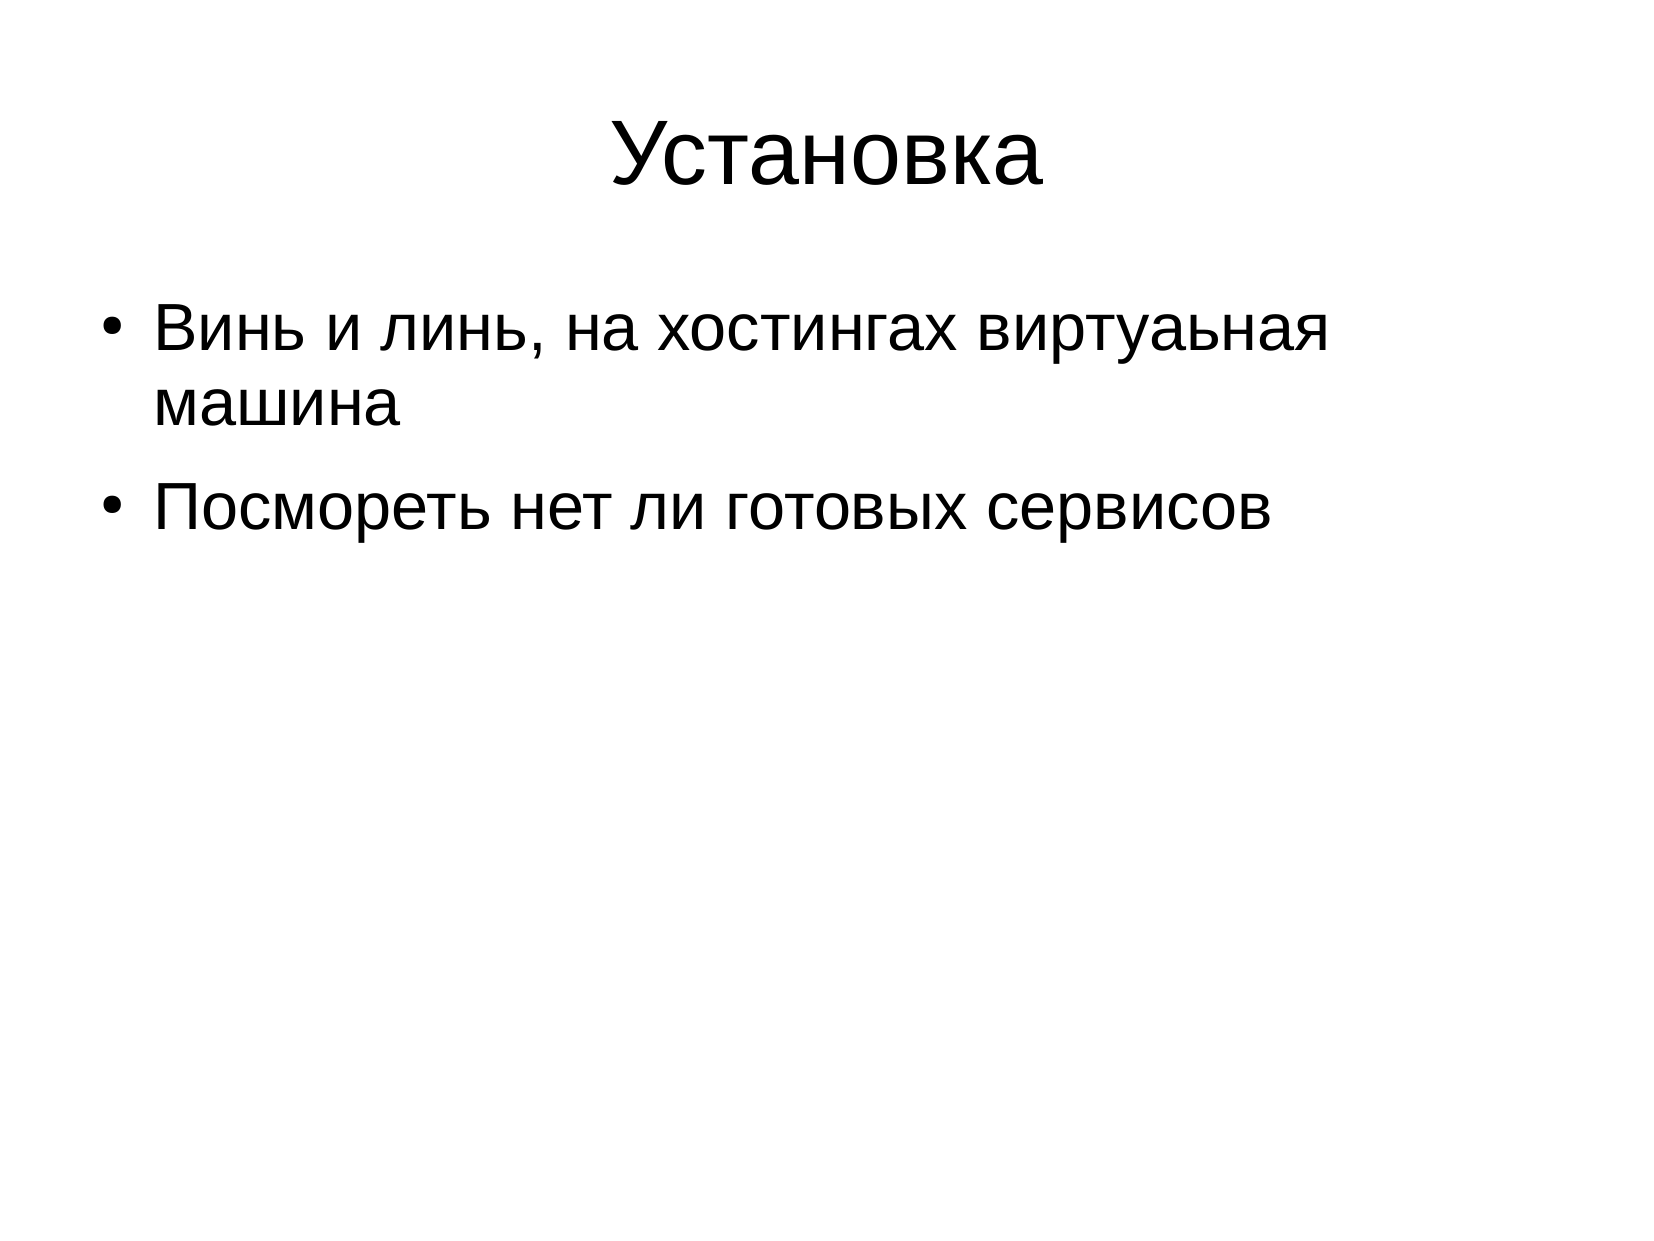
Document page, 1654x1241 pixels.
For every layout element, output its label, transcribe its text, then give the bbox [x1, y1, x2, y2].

list Винь и линь, на хостингах виртуаьная машина Посмореть нет ли готовых сервисов [82, 290, 1571, 1010]
title Установка [82, 49, 1571, 257]
